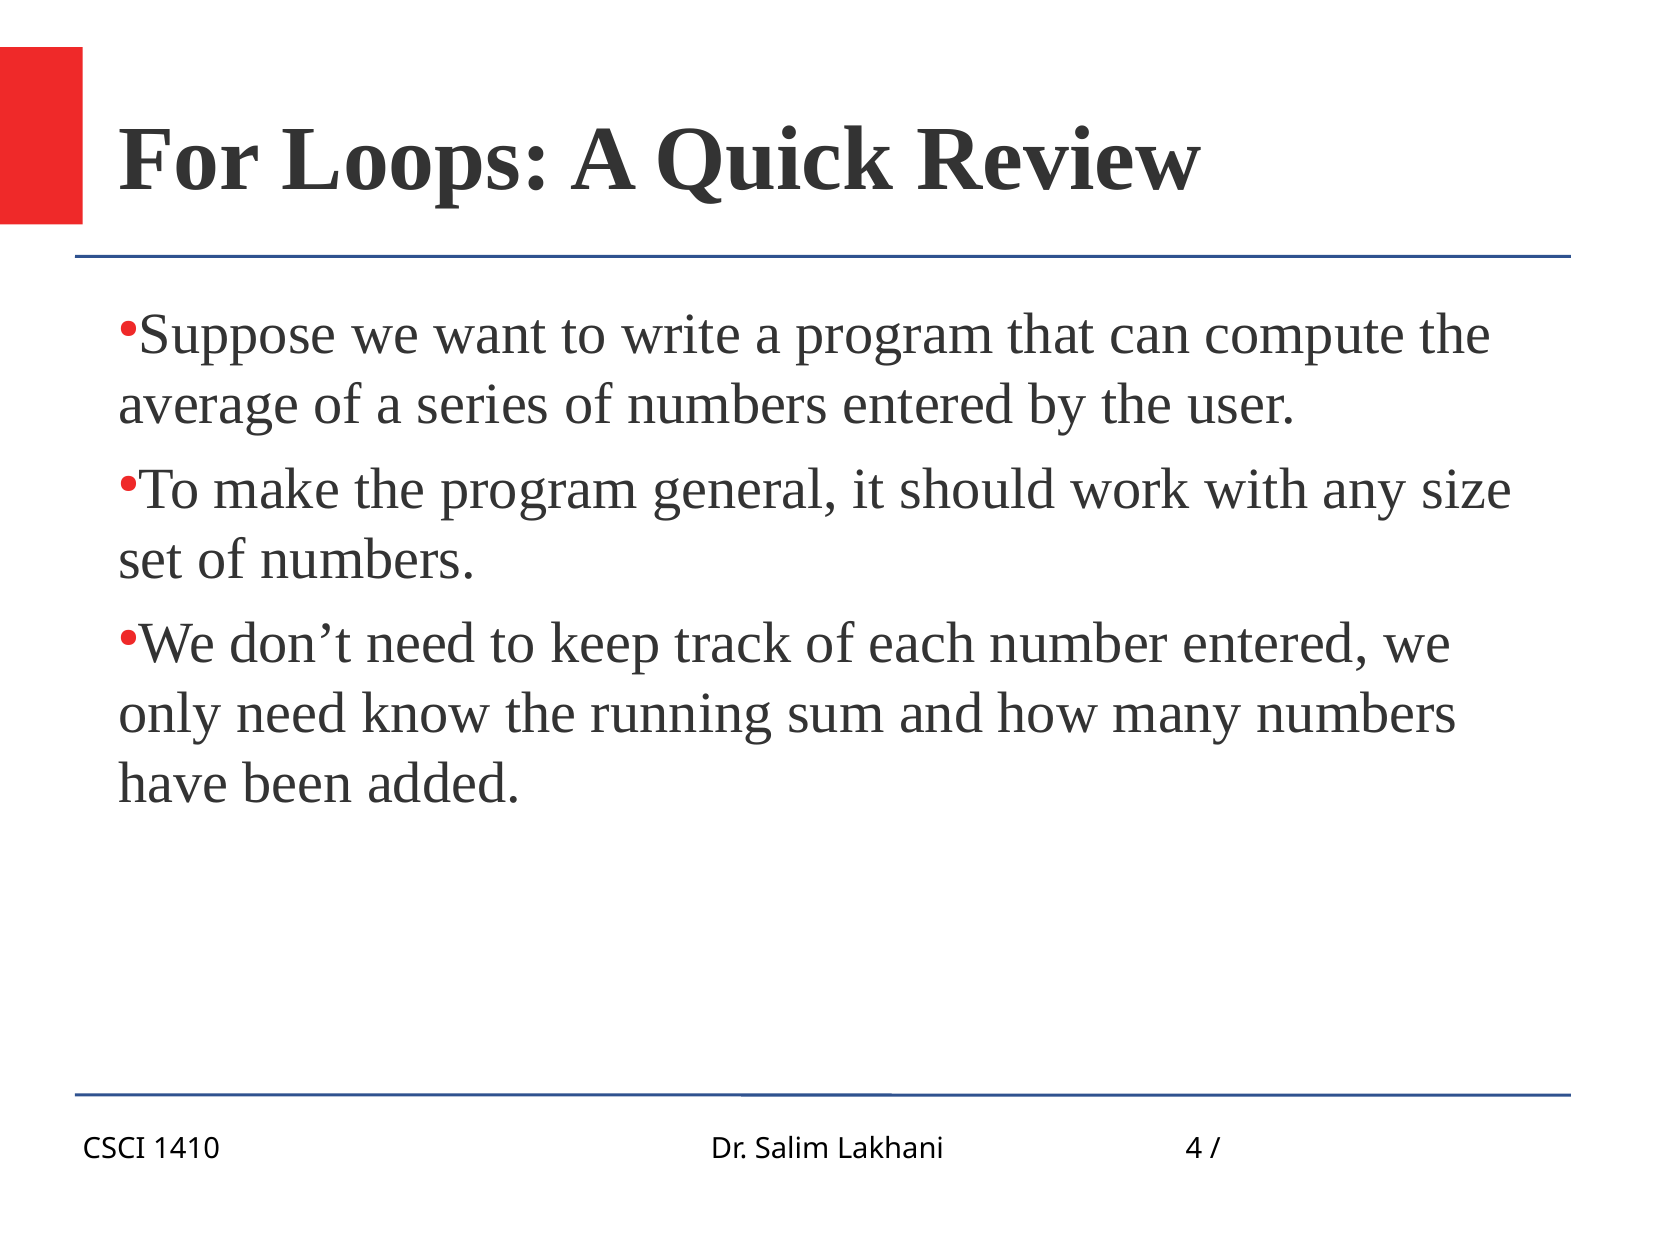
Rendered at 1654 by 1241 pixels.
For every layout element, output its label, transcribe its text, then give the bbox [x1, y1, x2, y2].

title For Loops: A Quick Review [118, 49, 1571, 257]
text_box Dr. Salim Lakhani [565, 1129, 1090, 1216]
text_box / [1185, 1129, 1571, 1216]
text_box CSCI 1410 [82, 1129, 468, 1216]
list Suppose we want to write a program that can compute the average of a series of numbers entered by the user. To make the program general, it should work with any size set of numbers. We don’t need to keep track of each number entered, we only need know the running sum and how many numbers have been added. [118, 295, 1536, 1080]
